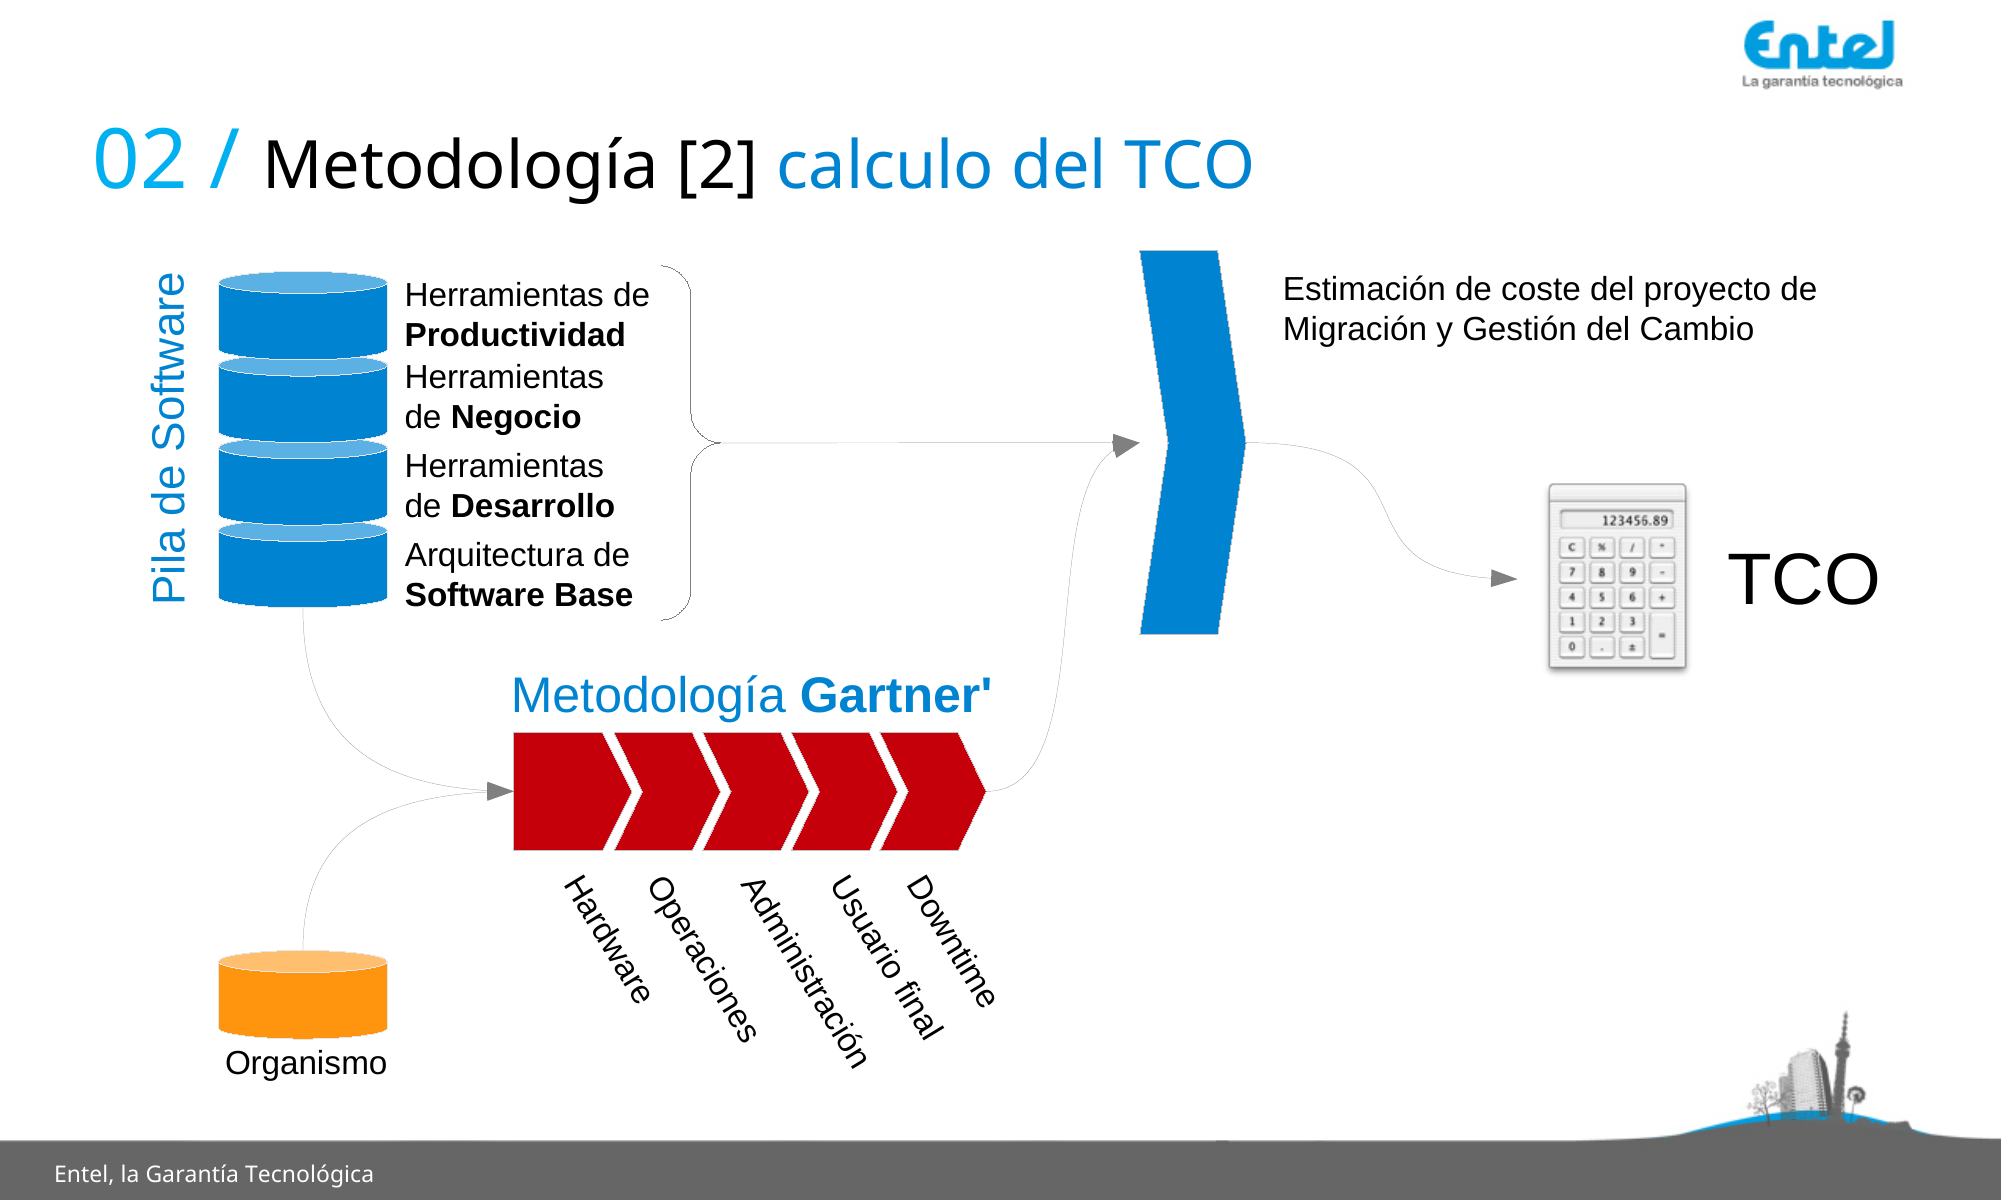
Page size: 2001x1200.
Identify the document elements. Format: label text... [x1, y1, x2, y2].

text_box Operaciones [626, 850, 787, 1066]
text_box Herramientas de Desarrollo [389, 436, 631, 525]
text_box [879, 732, 987, 851]
text_box [513, 732, 632, 851]
text_box TCO [1712, 524, 1897, 627]
text_box Organismo [210, 1033, 403, 1089]
picture [0, 0, 2001, 1200]
text_box Administración [720, 850, 897, 1092]
text_box [1139, 250, 1247, 635]
text_box [791, 732, 898, 851]
text_box [218, 283, 388, 360]
text_box Pila de Software [130, 256, 202, 621]
text_box Usuario final [809, 850, 968, 1063]
text_box Herramientas de Productividad [389, 265, 675, 361]
text_box [218, 449, 388, 526]
text_box [702, 732, 810, 851]
text_box 02 / Metodología [2] calculo del TCO [74, 96, 1654, 237]
text_box [218, 962, 388, 1033]
text_box [218, 366, 388, 443]
text_box Entel, la Garantía Tecnológica [39, 1137, 966, 1198]
text_box [614, 732, 721, 851]
text_box Arquitectura de Software Base [389, 525, 655, 621]
text_box Metodología Gartner' [496, 655, 1046, 731]
text_box Estimación de coste del proyecto de Migración y Gestión del Cambio [1268, 259, 1843, 355]
text_box Herramientas de Negocio [389, 348, 629, 436]
text_box Downtime [885, 850, 1025, 1032]
text_box [218, 531, 388, 608]
text_box Hardware [543, 850, 681, 1028]
